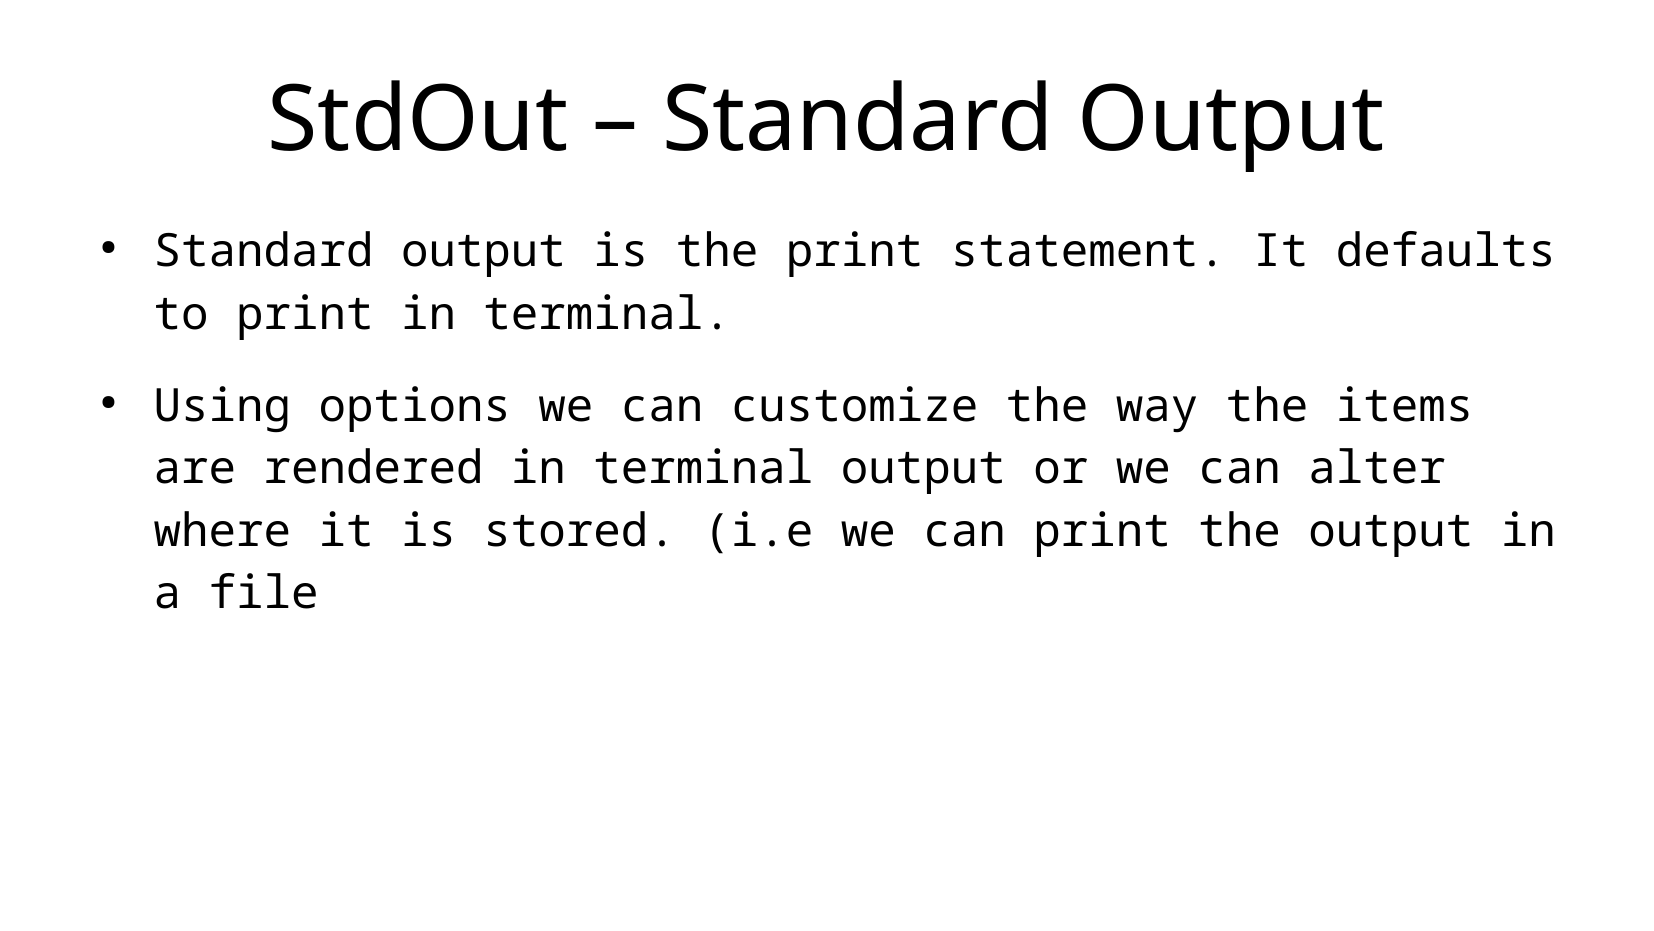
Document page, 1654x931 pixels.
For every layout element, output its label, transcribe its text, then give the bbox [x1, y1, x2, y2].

list Standard output is the print statement. It defaults to print in terminal. Using options we can customize the way the items are rendered in terminal output or we can alter where it is stored. (i.e we can print the output in a file [82, 217, 1571, 758]
title StdOut – Standard Output [82, 37, 1571, 193]
